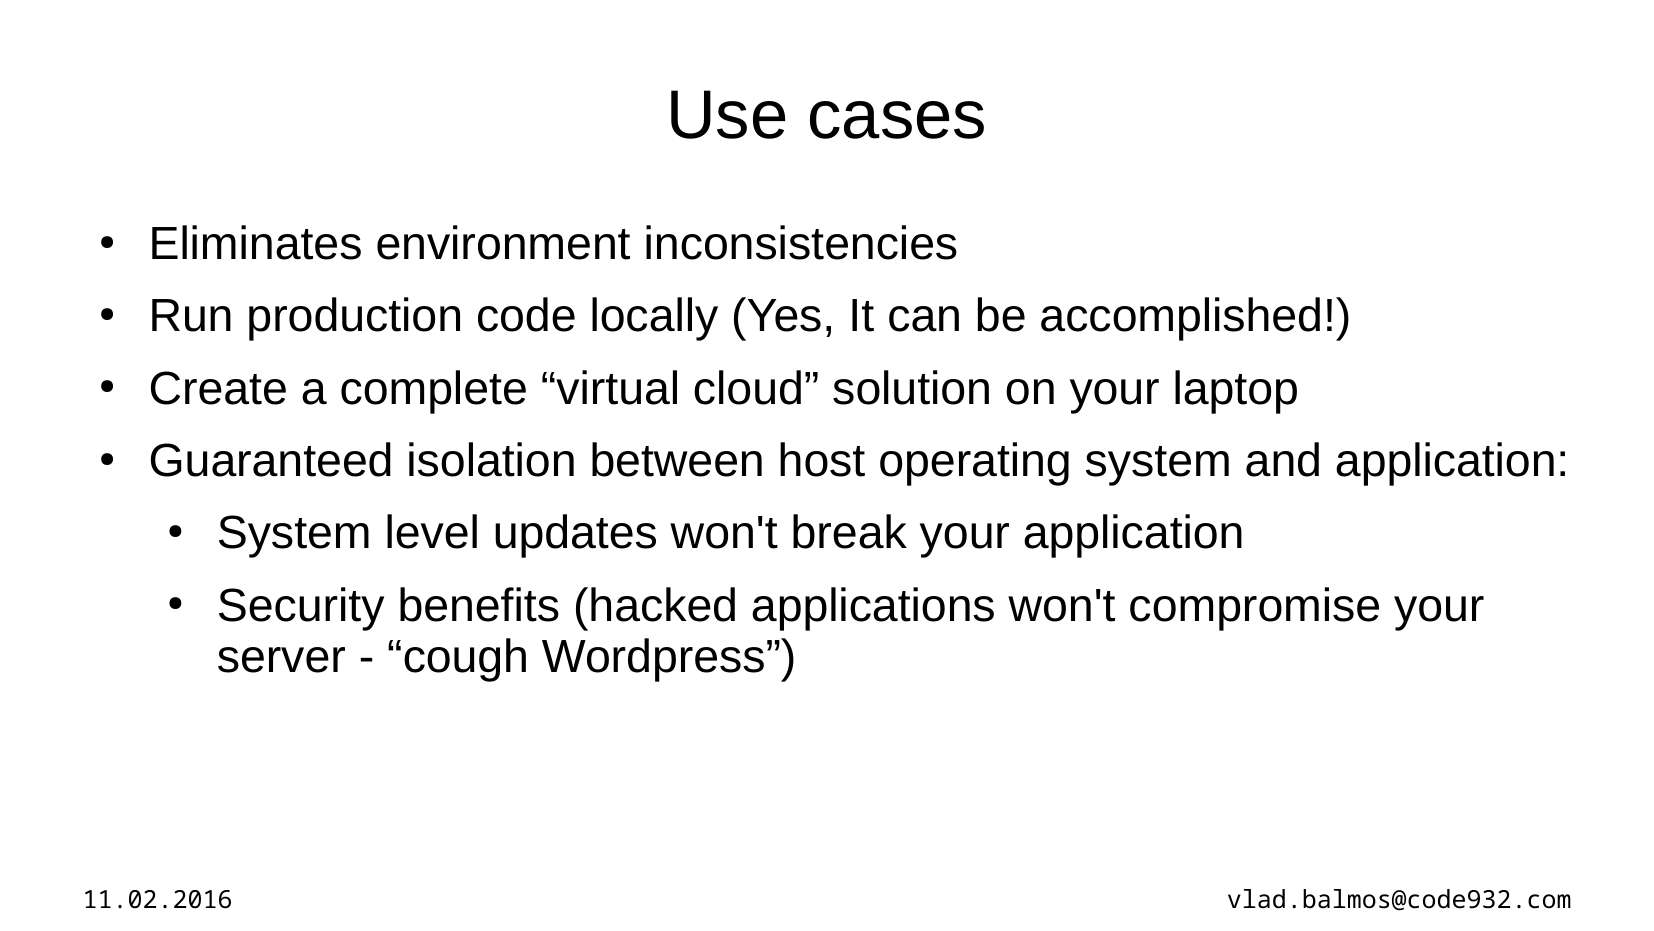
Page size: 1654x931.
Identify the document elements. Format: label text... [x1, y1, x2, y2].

list Eliminates environment inconsistencies Run production code locally (Yes, It can be accomplished!) Create a complete “virtual cloud” solution on your laptop Guaranteed isolation between host operating system and application: System level updates won't break your application Security benefits (hacked applications won't compromise your server - “cough Wordpress”) [82, 217, 1571, 758]
title Use cases [82, 37, 1571, 193]
